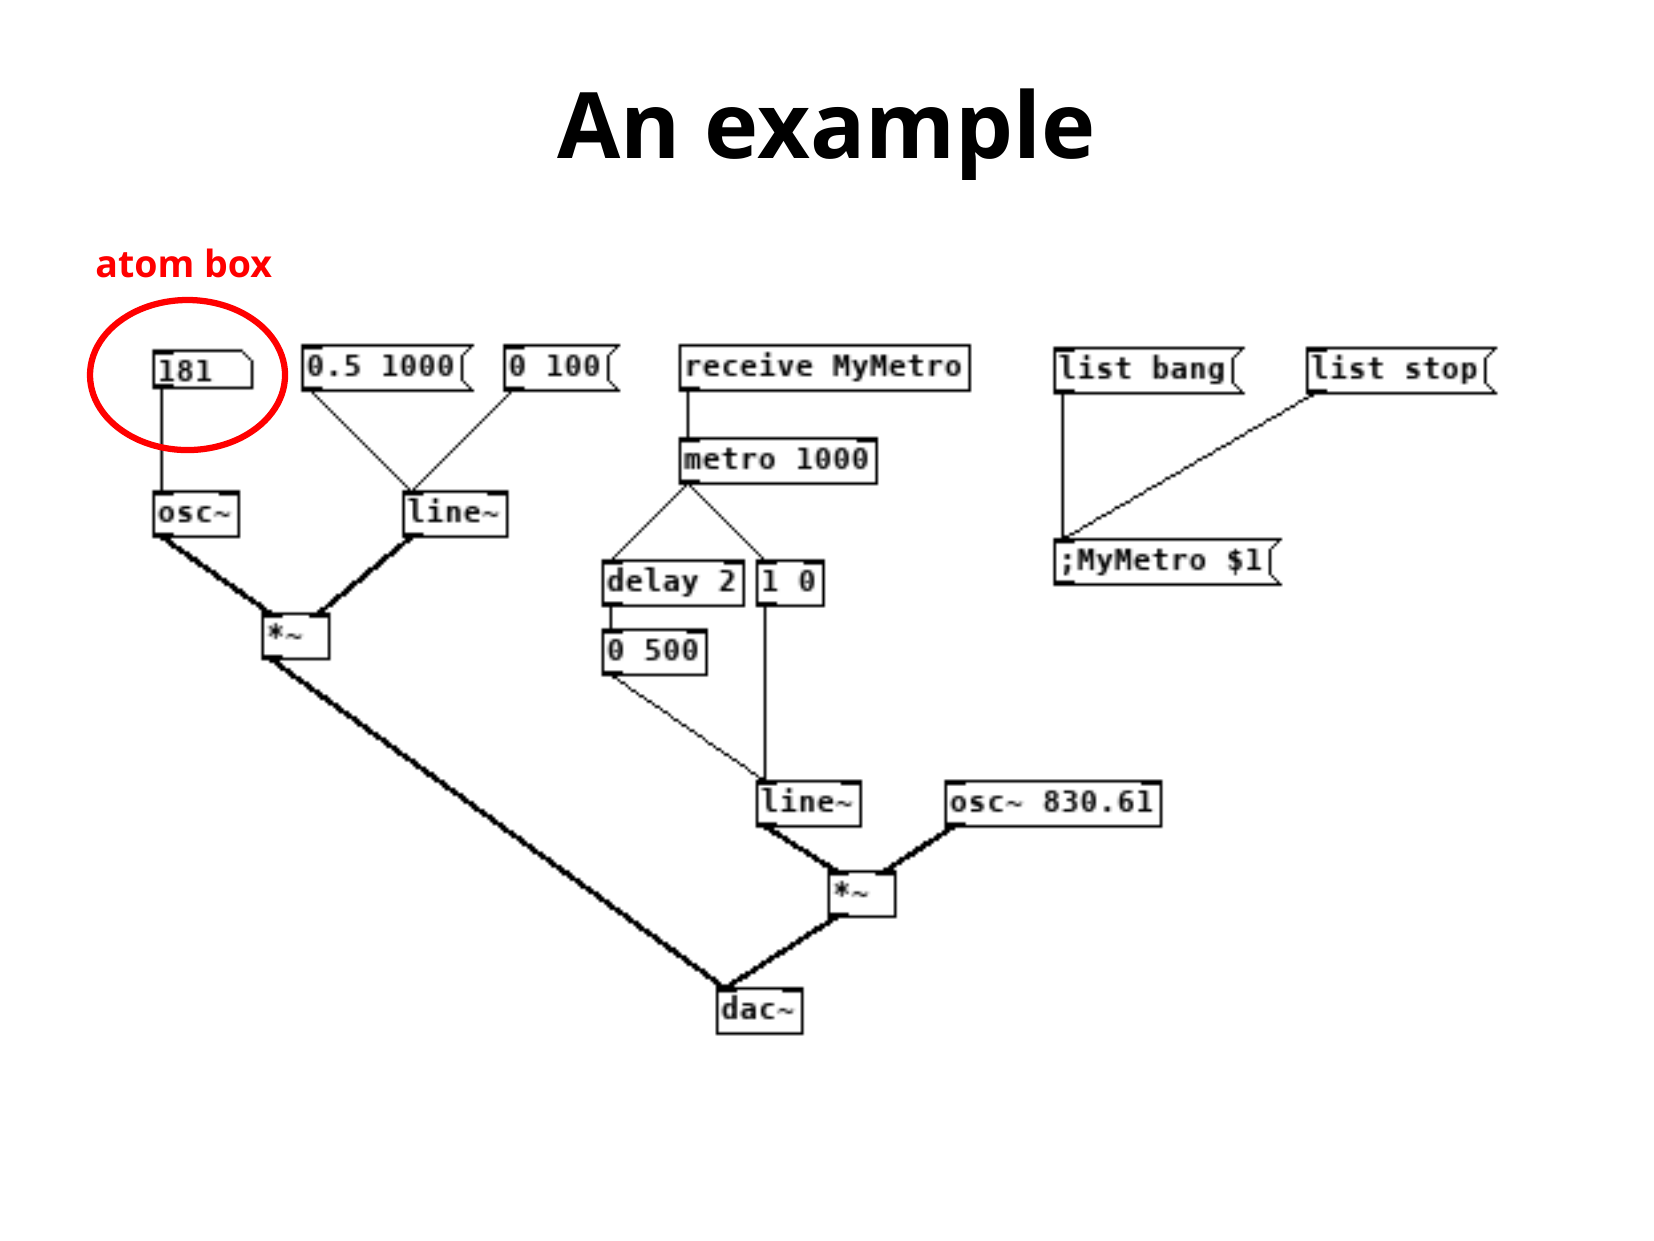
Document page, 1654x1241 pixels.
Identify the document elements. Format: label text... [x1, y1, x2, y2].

text_box atom box [82, 226, 286, 300]
picture [124, 321, 1530, 1066]
title An example [82, 19, 1571, 227]
picture [124, 321, 281, 446]
